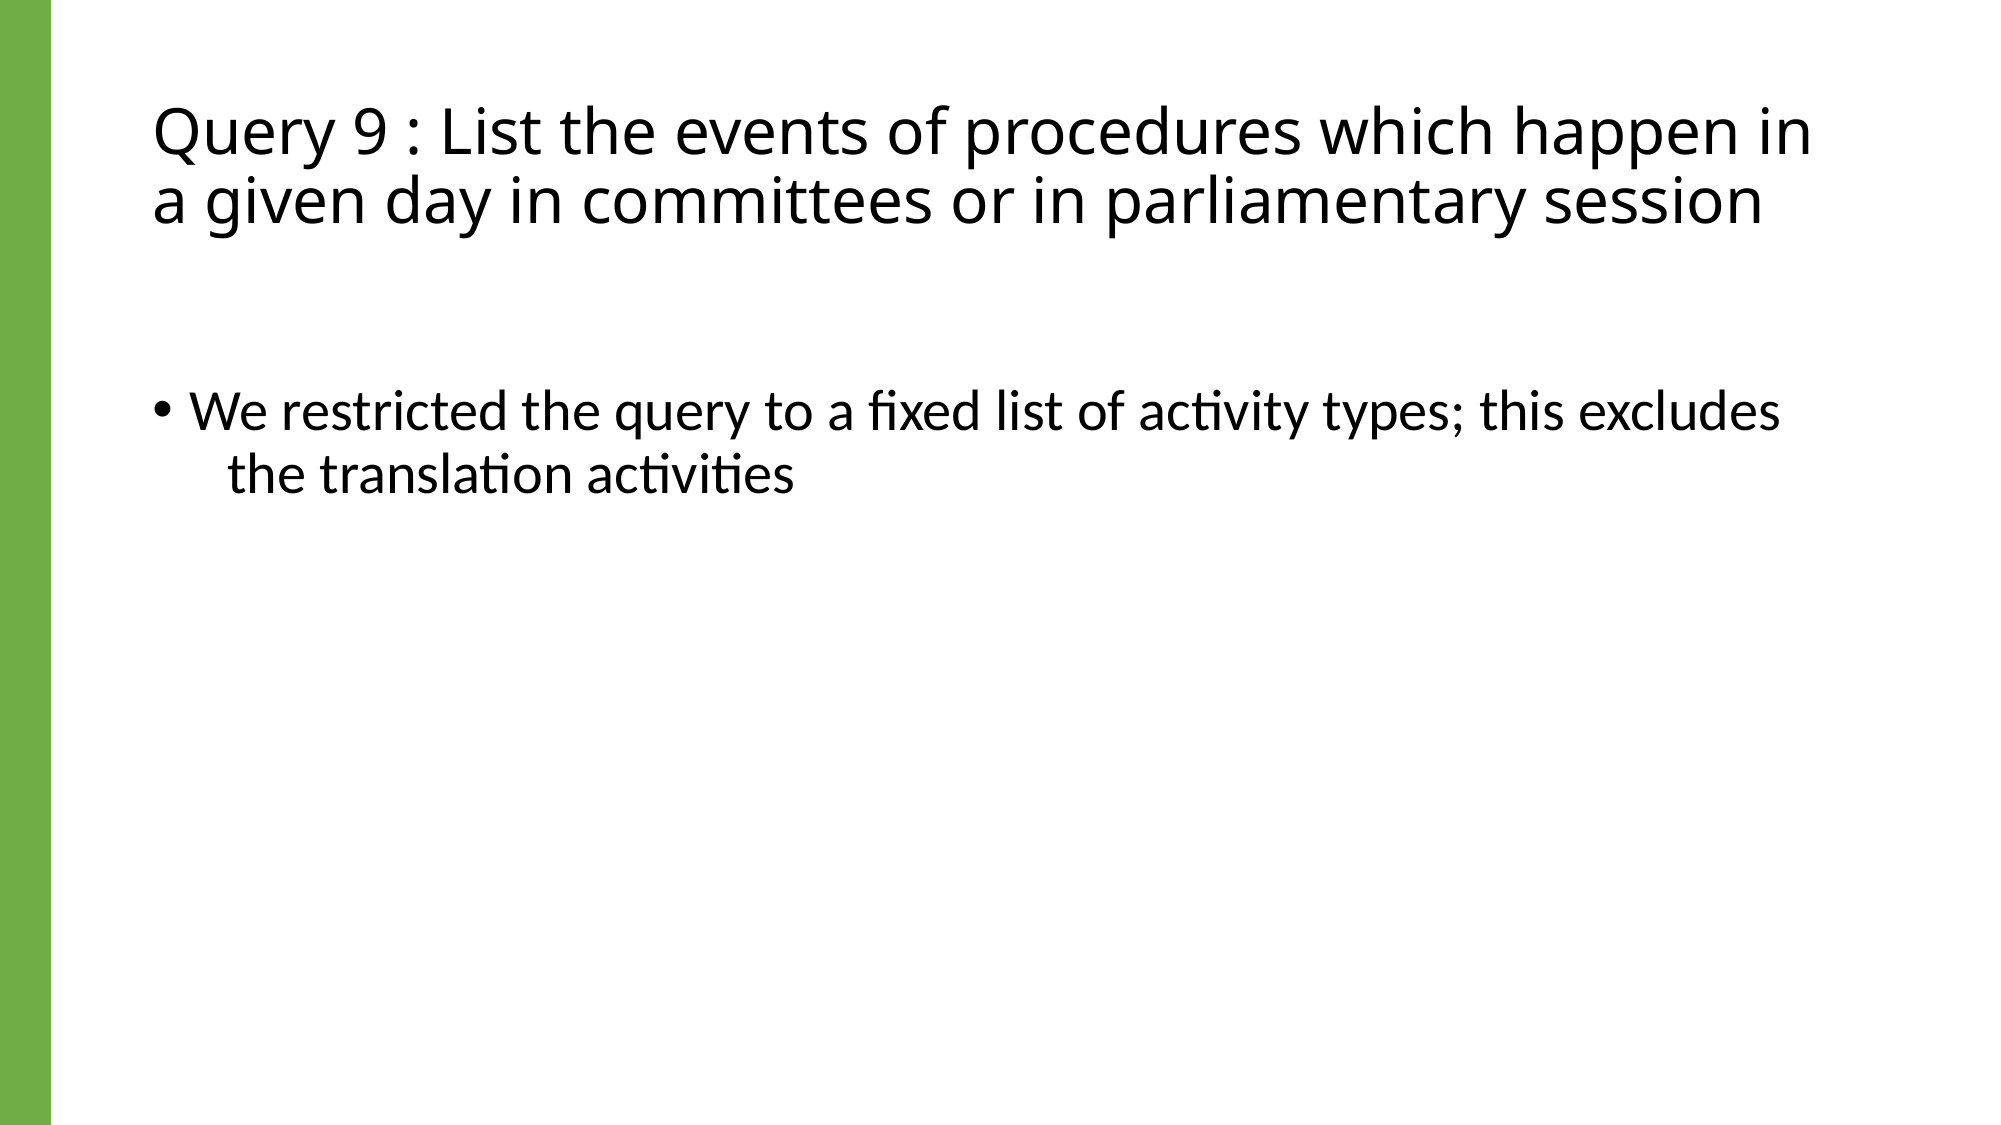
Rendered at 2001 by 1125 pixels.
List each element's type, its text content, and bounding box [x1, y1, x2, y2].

text_box [0, 0, 51, 1125]
title Query 9 : List the events of procedures which happen in a given day in committees or in parliamentary session [137, 59, 1863, 278]
list We restricted the query to a fixed list of activity types; this excludes the translation activities [137, 372, 1863, 1014]
